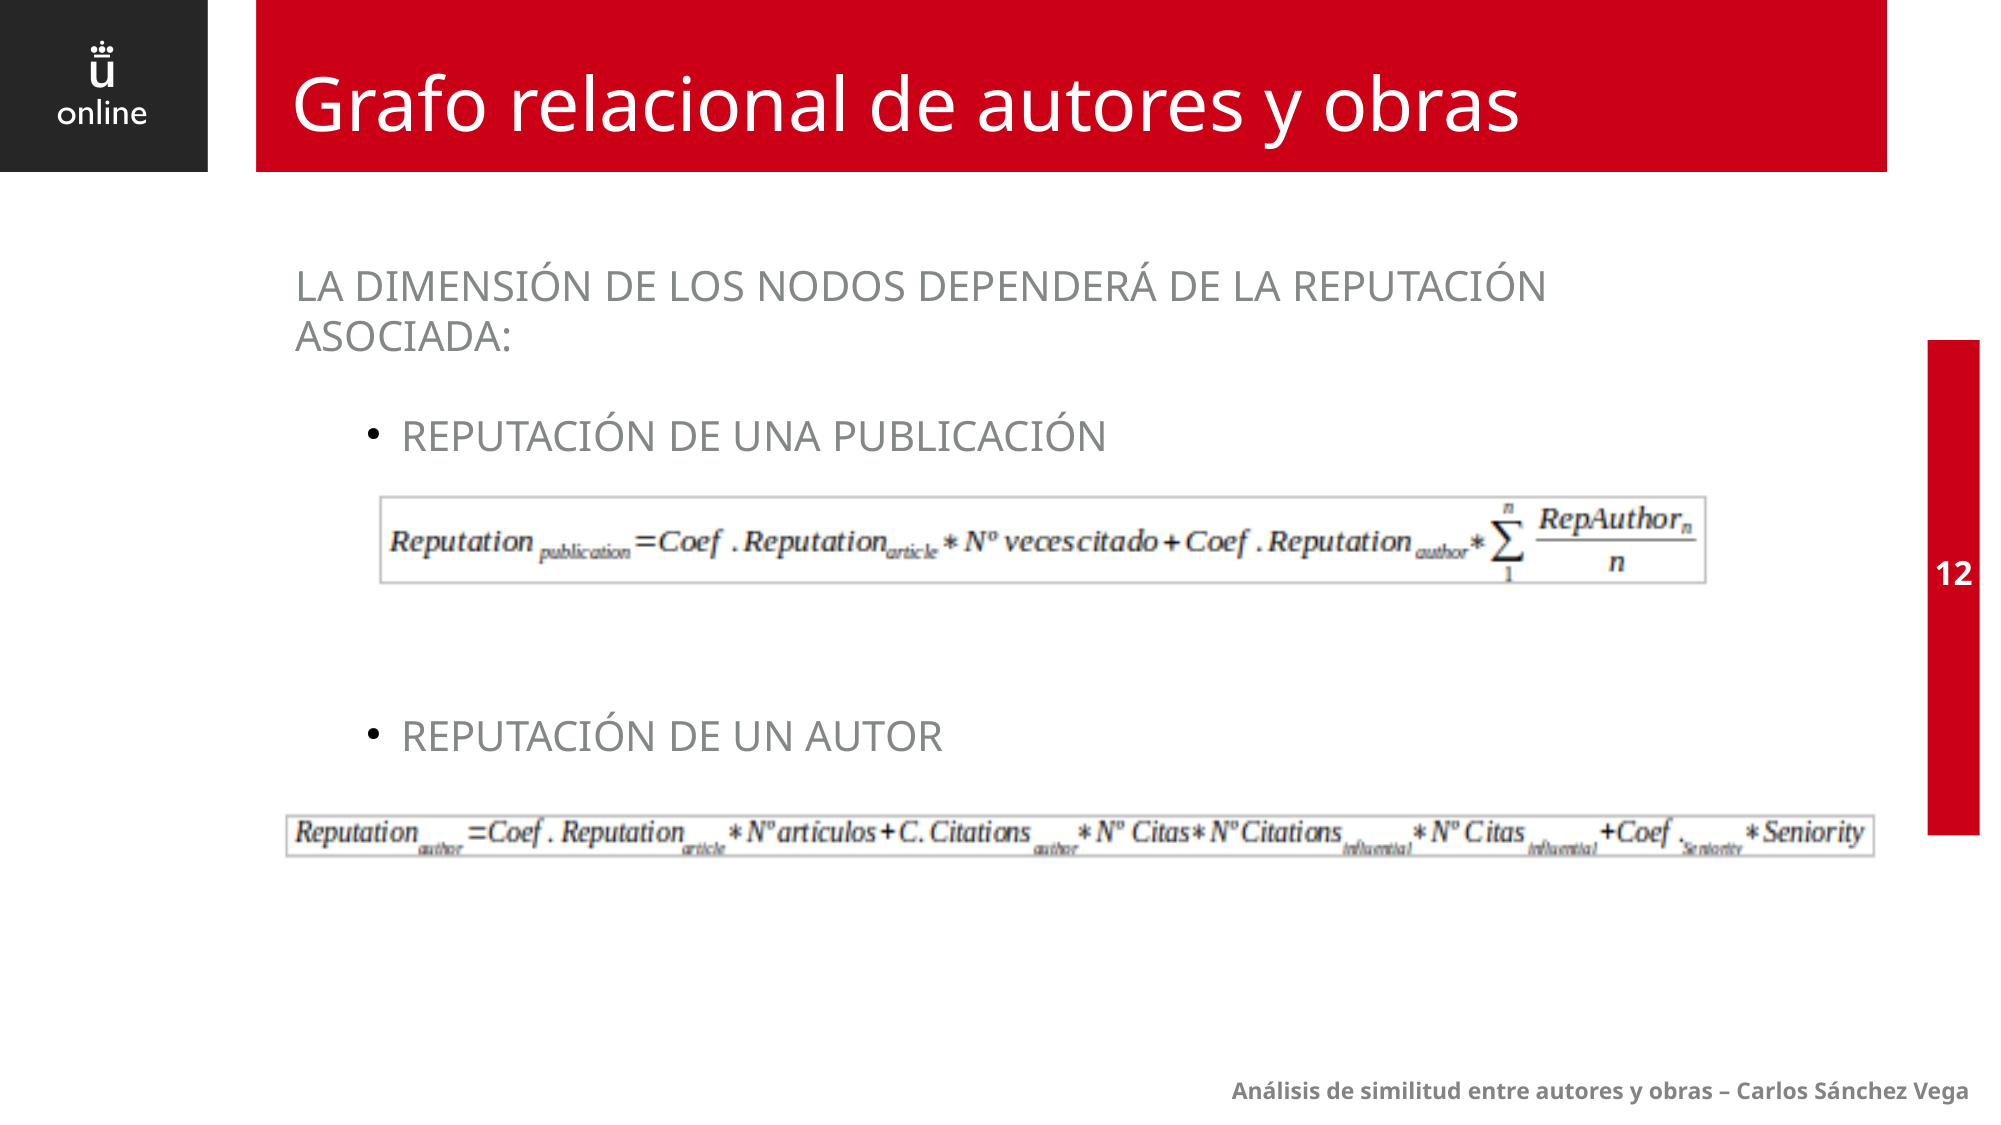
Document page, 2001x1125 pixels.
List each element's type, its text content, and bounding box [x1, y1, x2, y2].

picture [360, 484, 1725, 610]
picture [279, 791, 1890, 886]
footer Análisis de similitud entre autores y obras – Carlos Sánchez Vega [671, 1060, 1986, 1121]
text_box LA DIMENSIÓN DE LOS NODOS DEPENDERá DE LA REPUTACIÓN ASOCIADA: REPUTACIÓN DE UNA PUBLICACIÓN REPUTACiÓN DE UN AUTOR [259, 259, 1718, 438]
picture [40, 26, 164, 150]
title Grafo relacional de autores y obras [276, 20, 1831, 154]
slide_number <número> [1898, 544, 2000, 605]
